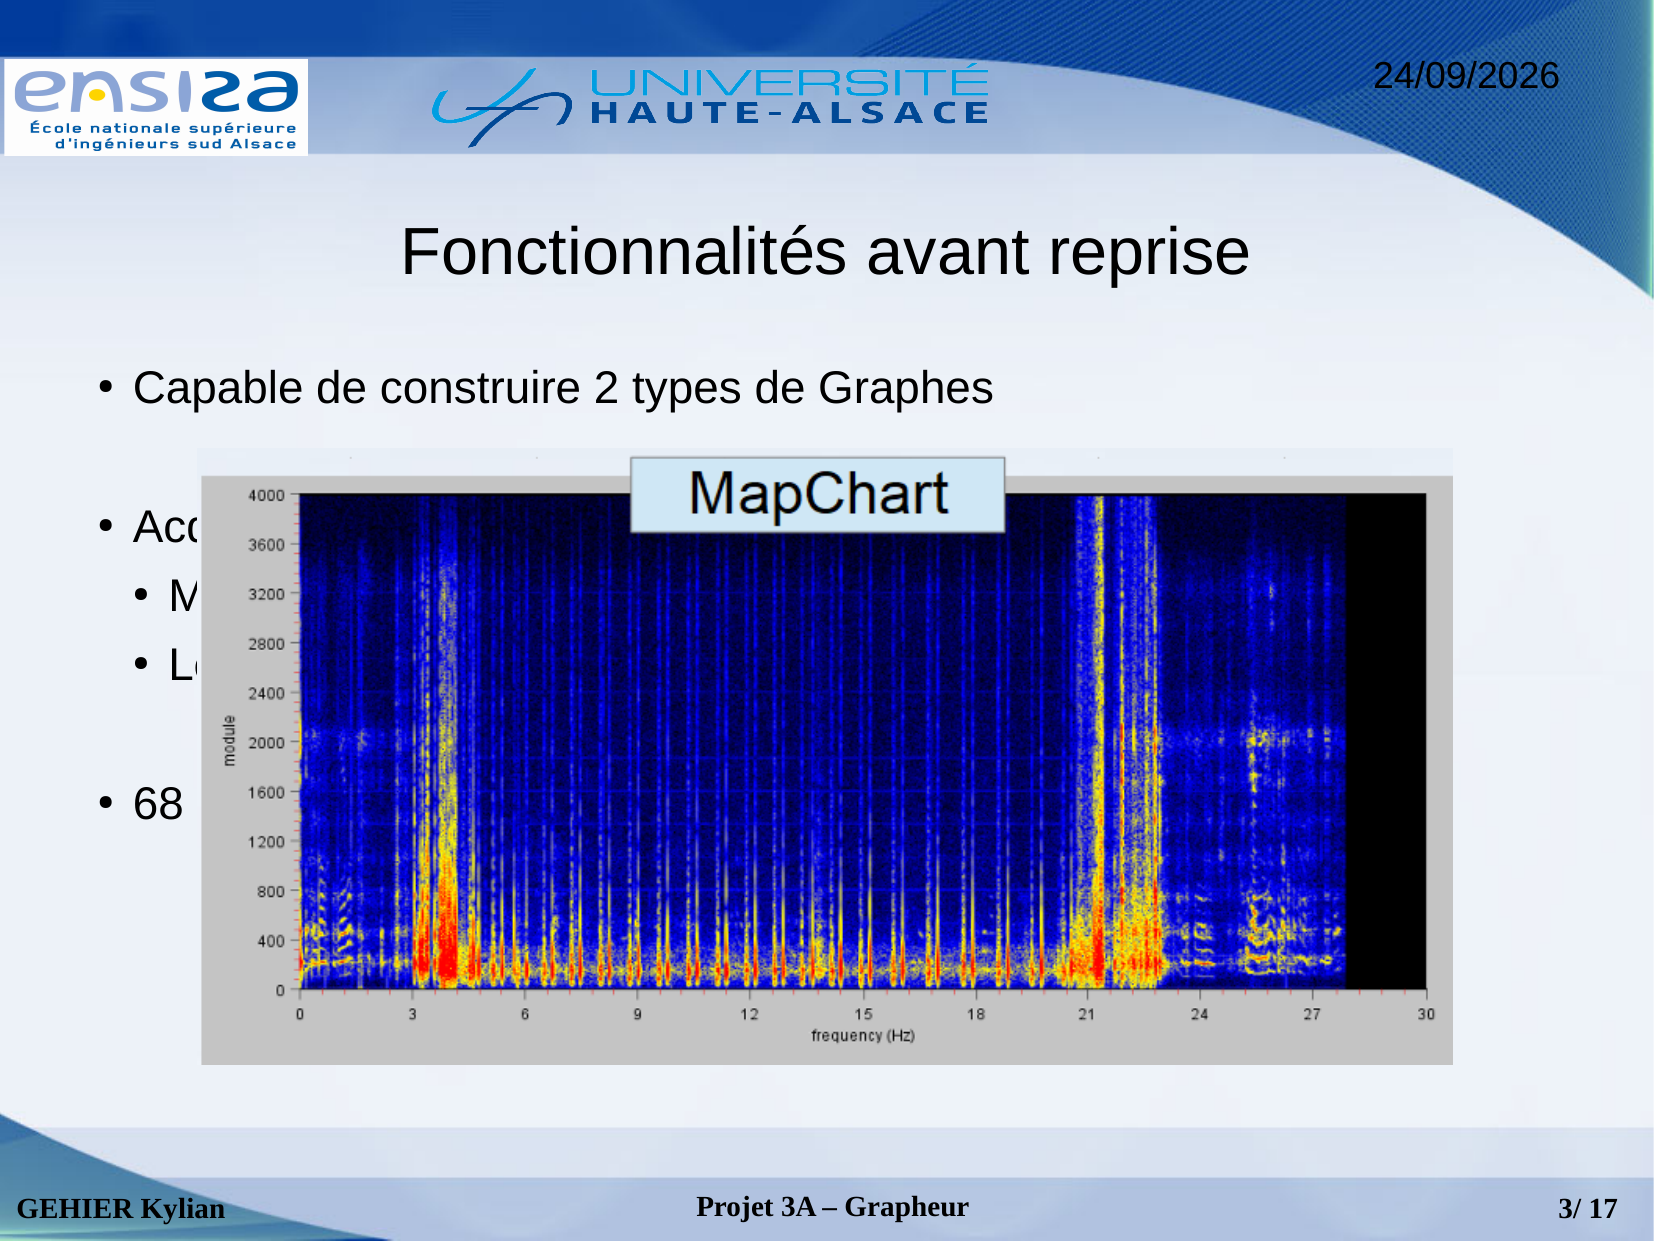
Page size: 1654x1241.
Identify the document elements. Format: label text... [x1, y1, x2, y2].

text_box Capable de construire 2 types de Graphes Acquisition de données réelle/simulée MicroRecorder Lecture de fichiers Audio 68 classes / Non-documenté [82, 354, 1501, 974]
title Fonctionnalités avant reprise [118, 192, 1536, 310]
picture [0, 0, 1654, 1241]
